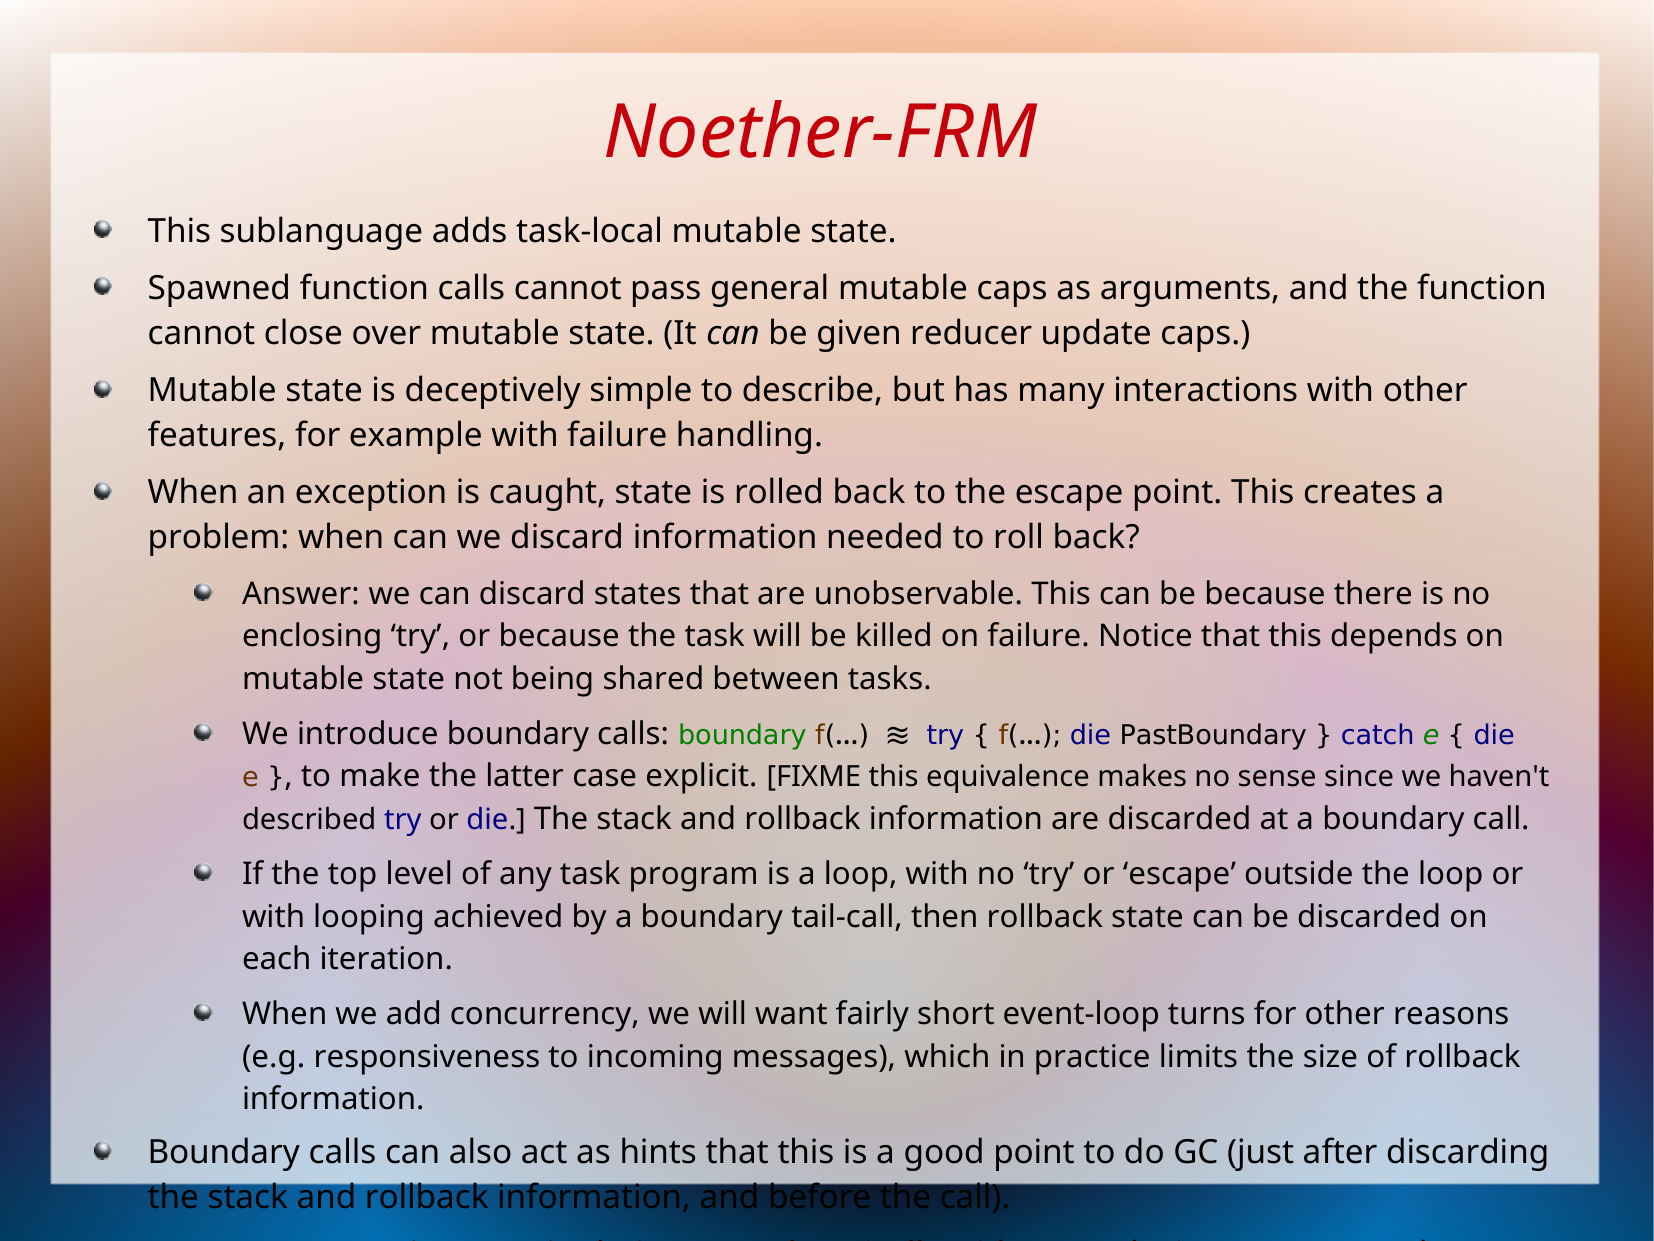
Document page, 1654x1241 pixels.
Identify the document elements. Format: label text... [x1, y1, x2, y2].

title Noether-FRM [76, 43, 1565, 206]
picture [0, 0, 1654, 1241]
list This sublanguage adds task-local mutable state. Spawned function calls cannot pass general mutable caps as arguments, and the function cannot close over mutable state. (It can be given reducer update caps.) Mutable state is deceptively simple to describe, but has many interactions with other features, for example with failure handling. When an exception is caught, state is rolled back to the escape point. This creates a problem: when can we discard information needed to roll back? Answer: we can discard states that are unobservable. This can be because there is no enclosing ‘try’, or because the task will be killed on failure. Notice that this depends on mutable state not being shared between tasks. We introduce boundary calls: boundary f(...) ≋ try { f(...); die PastBoundary } catch e { die e }, to make the latter case explicit. [FIXME this equivalence makes no sense since we haven't described try or die.] The stack and rollback information are discarded at a boundary call. If the top level of any task program is a loop, with no ‘try’ or ‘escape’ outside the loop or with looping achieved by a boundary tail-call, then rollback state can be discarded on each iteration. When we add concurrency, we will want fairly short event-loop turns for other reasons (e.g. responsiveness to incoming messages), which in practice limits the size of rollback information. Boundary calls can also act as hints that this is a good point to do GC (just after discarding the stack and rollback information, and before the call). Future computations run in their own task typically with no enclosing ‘try’, so need not record rollback information. [76, 206, 1565, 1133]
